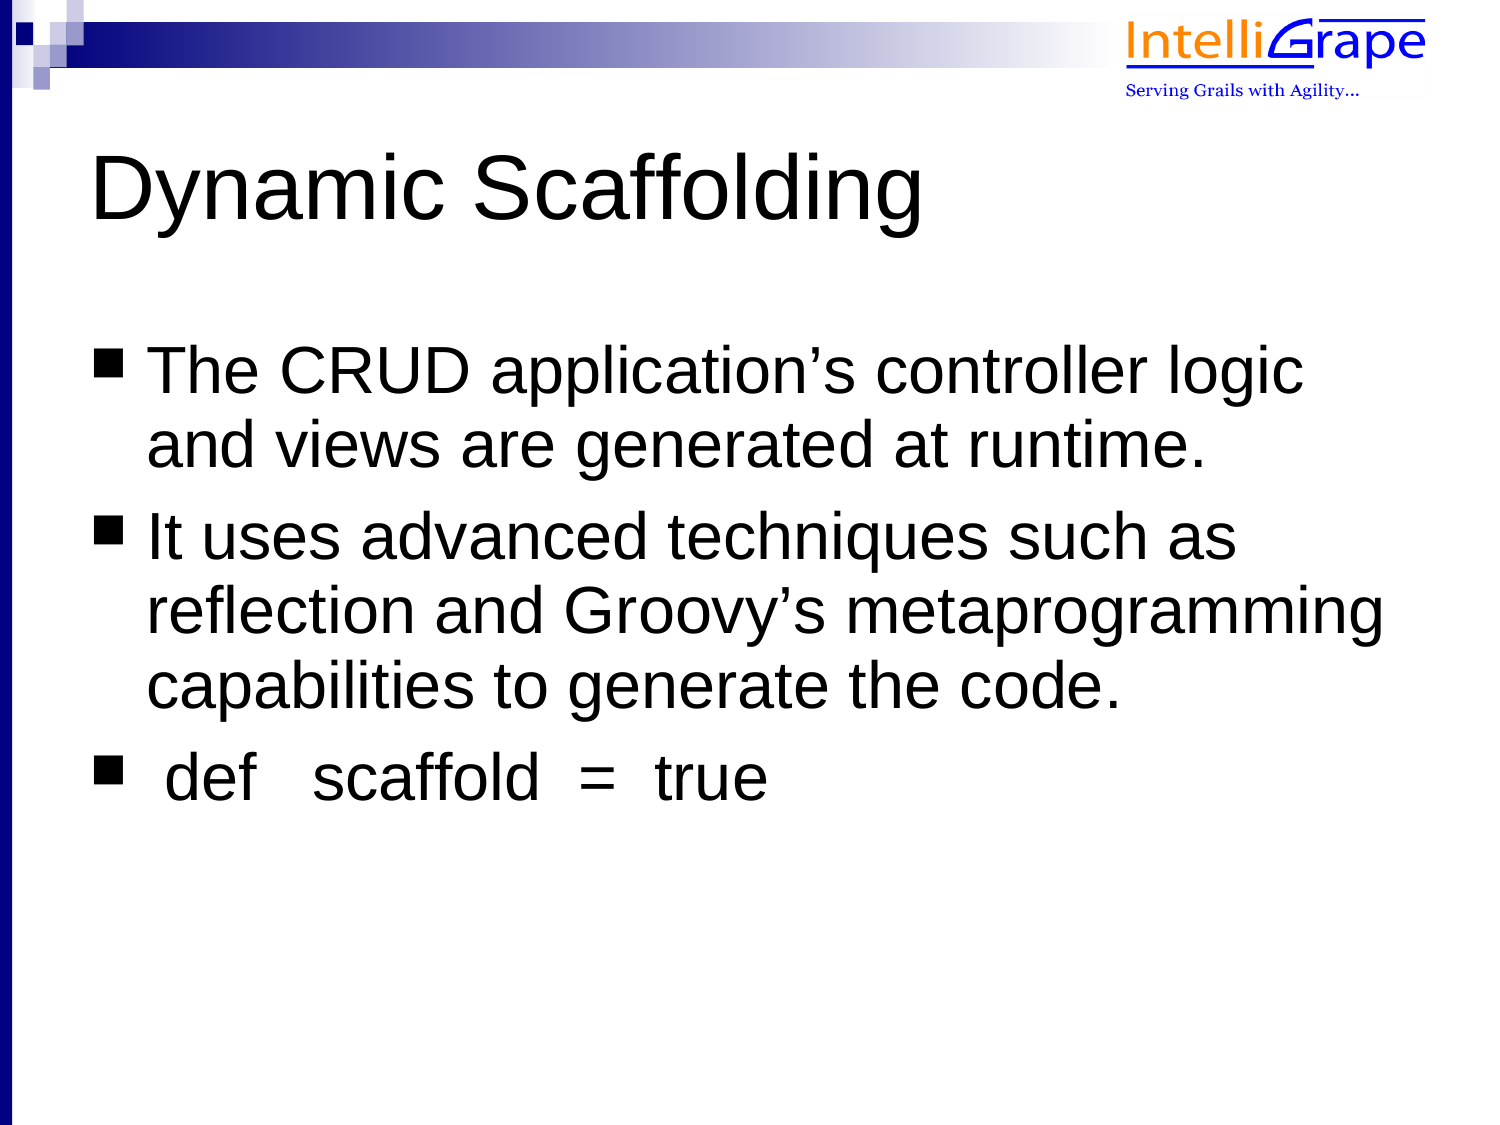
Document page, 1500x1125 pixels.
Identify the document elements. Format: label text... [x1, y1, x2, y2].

title Dynamic Scaffolding [75, 74, 1426, 301]
picture [1125, 12, 1425, 74]
list The CRUD application’s controller logic and views are generated at runtime. It uses advanced techniques such as reflection and Groovy’s metaprogramming capabilities to generate the code. def scaffold = true [75, 324, 1426, 1068]
